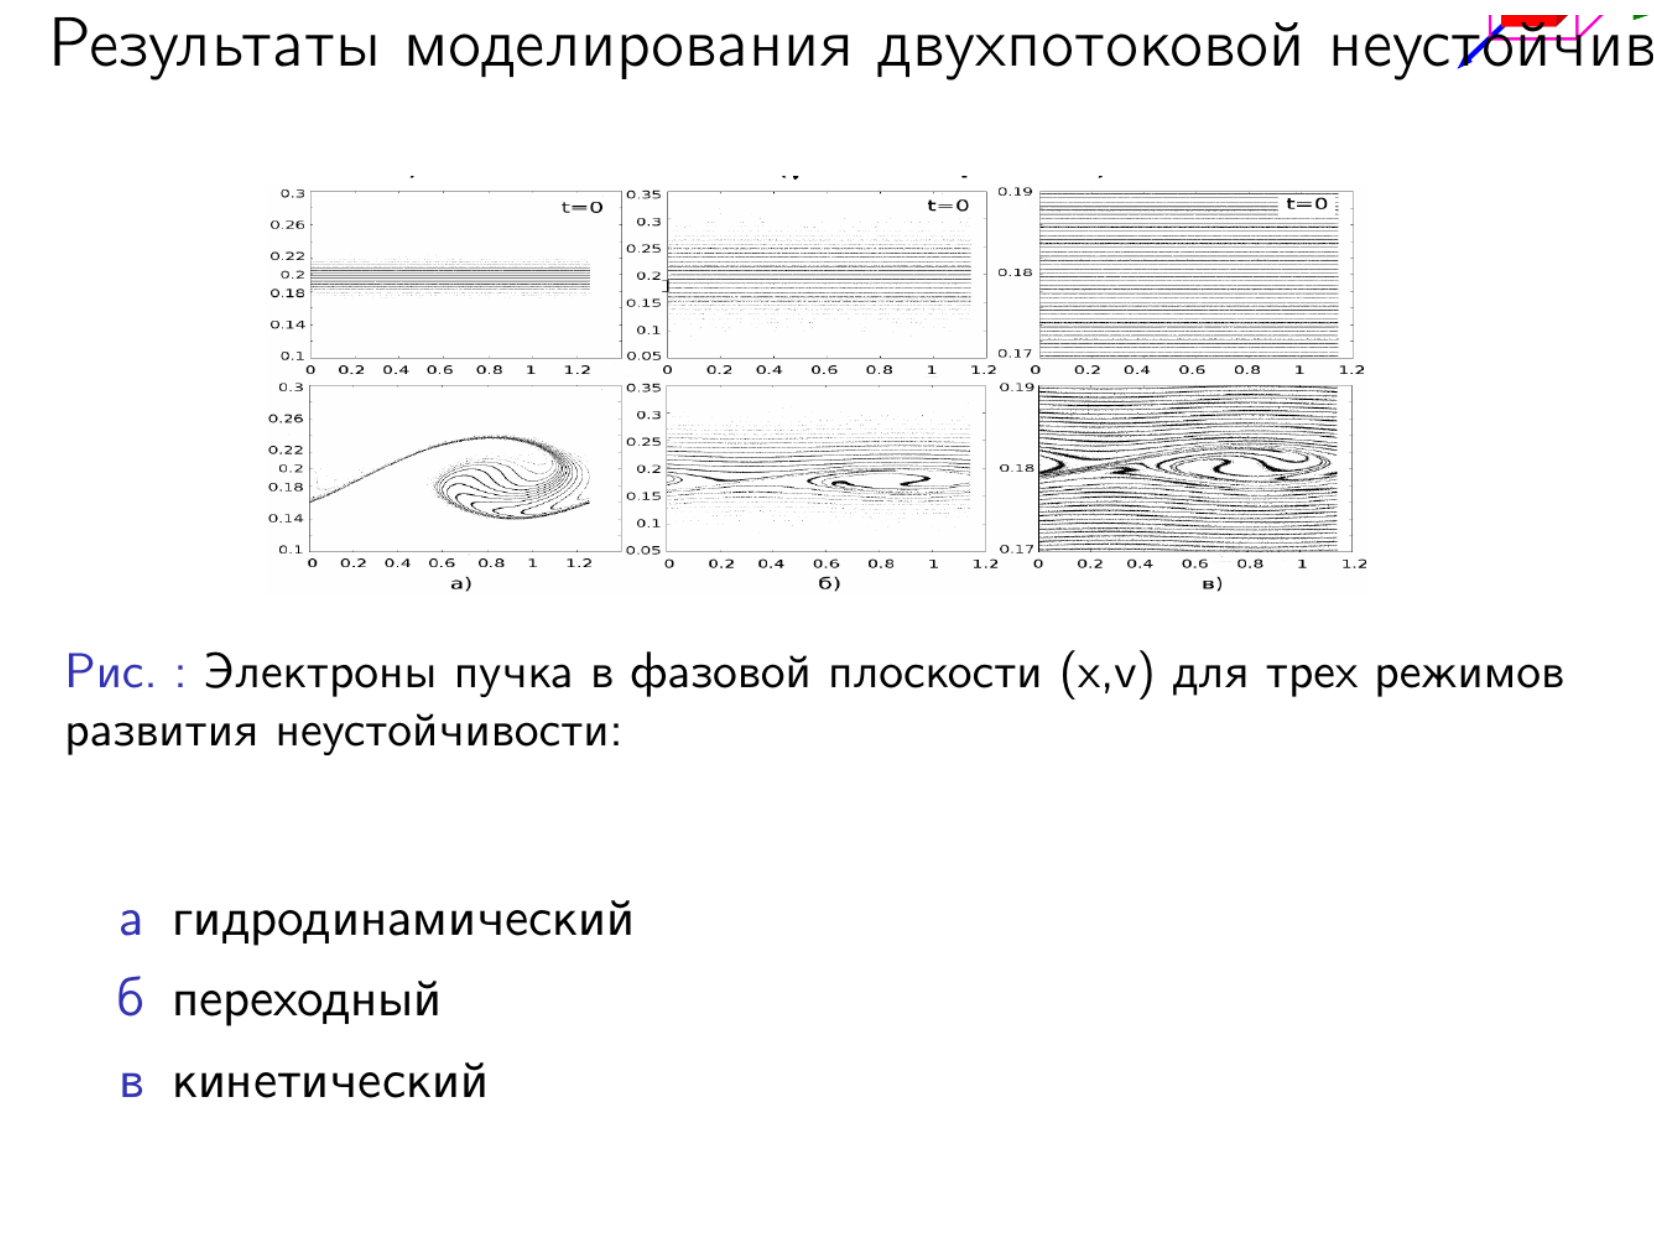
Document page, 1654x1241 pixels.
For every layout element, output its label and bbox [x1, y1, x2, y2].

picture [1, 15, 1654, 1112]
